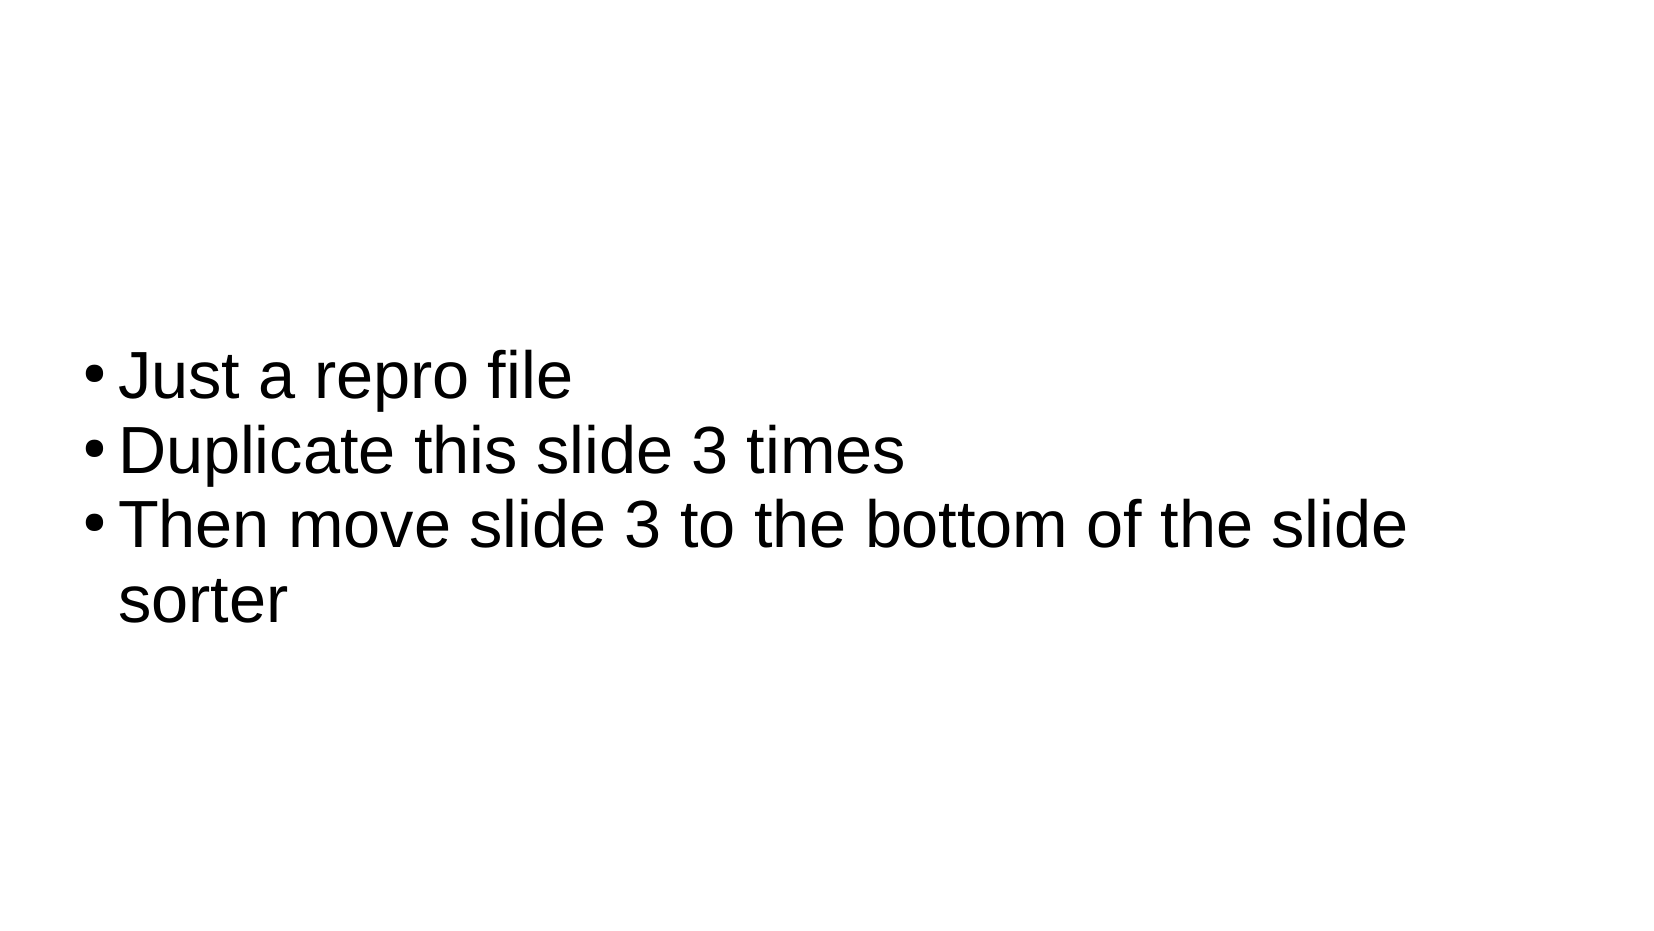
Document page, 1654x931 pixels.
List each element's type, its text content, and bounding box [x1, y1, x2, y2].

subtitle Just a repro file Duplicate this slide 3 times Then move slide 3 to the bottom of the slide sorter [82, 217, 1571, 758]
